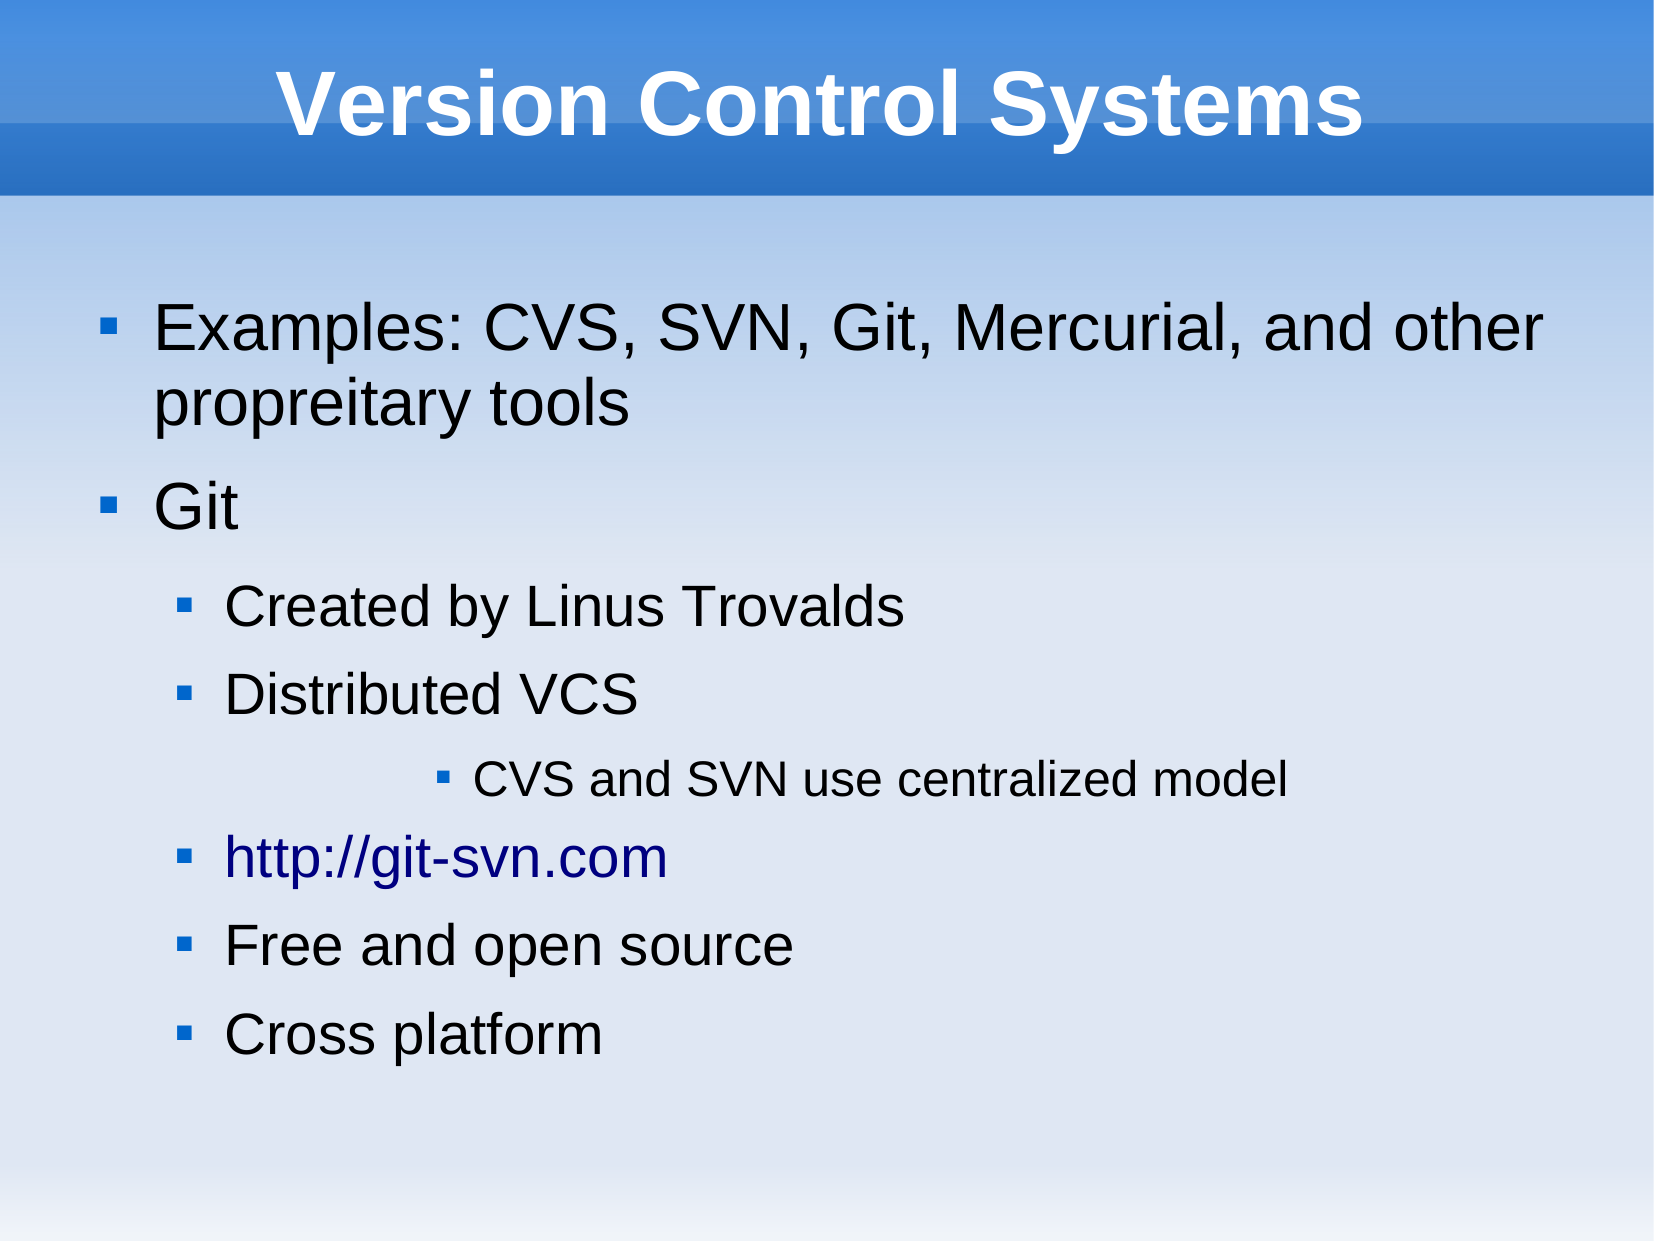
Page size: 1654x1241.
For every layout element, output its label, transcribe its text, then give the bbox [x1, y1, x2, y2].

title Version Control Systems [76, 0, 1565, 208]
picture [0, 0, 1654, 1241]
list Examples: CVS, SVN, Git, Mercurial, and other propreitary tools Git Created by Linus Trovalds Distributed VCS CVS and SVN use centralized model http://git-svn.com Free and open source Cross platform [82, 290, 1571, 1158]
